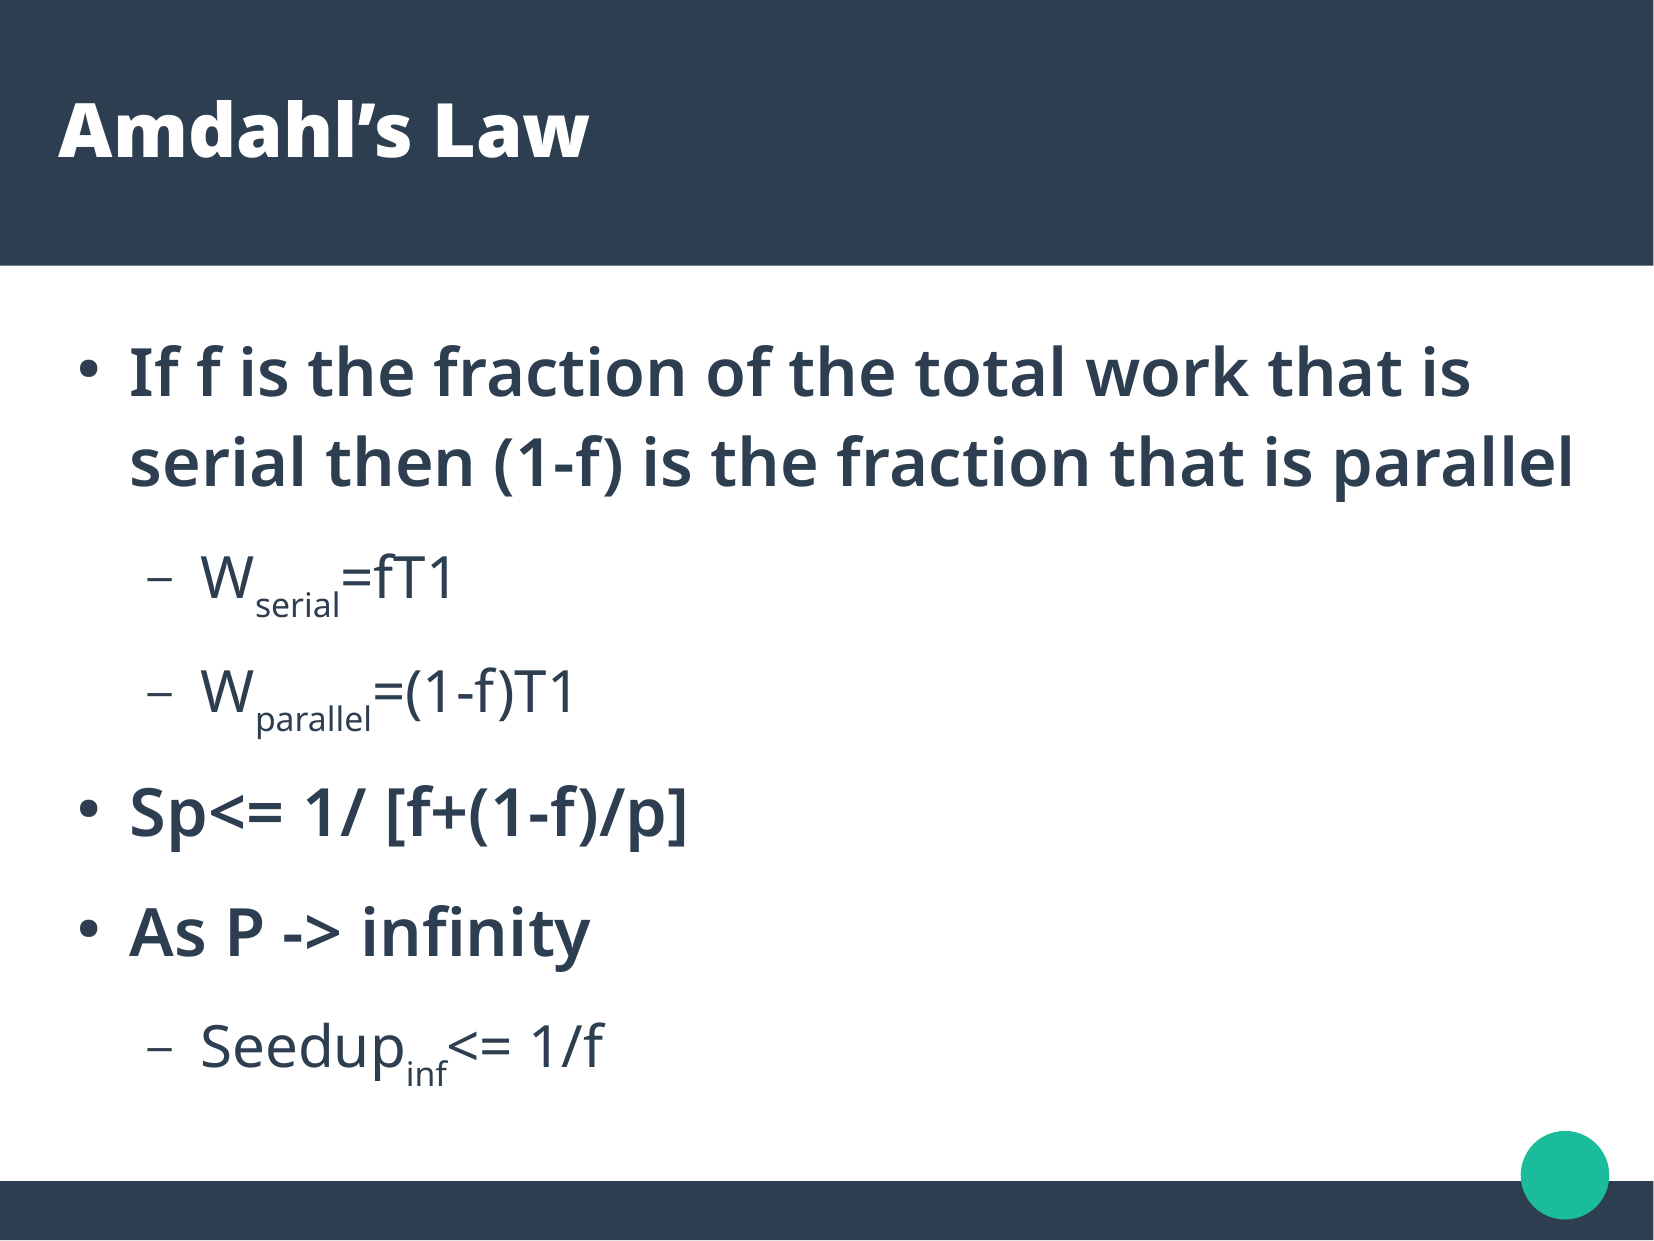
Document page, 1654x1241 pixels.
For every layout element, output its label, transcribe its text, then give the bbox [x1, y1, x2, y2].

title Amdahl’s Law [59, 49, 1595, 207]
list If f is the fraction of the total work that is serial then (1-f) is the fraction that is parallel Wserial=fT1 Wparallel=(1-f)T1 Sp<= 1/ [f+(1-f)/p] As P -> infinity Seedupinf<= 1/f [59, 324, 1595, 1152]
